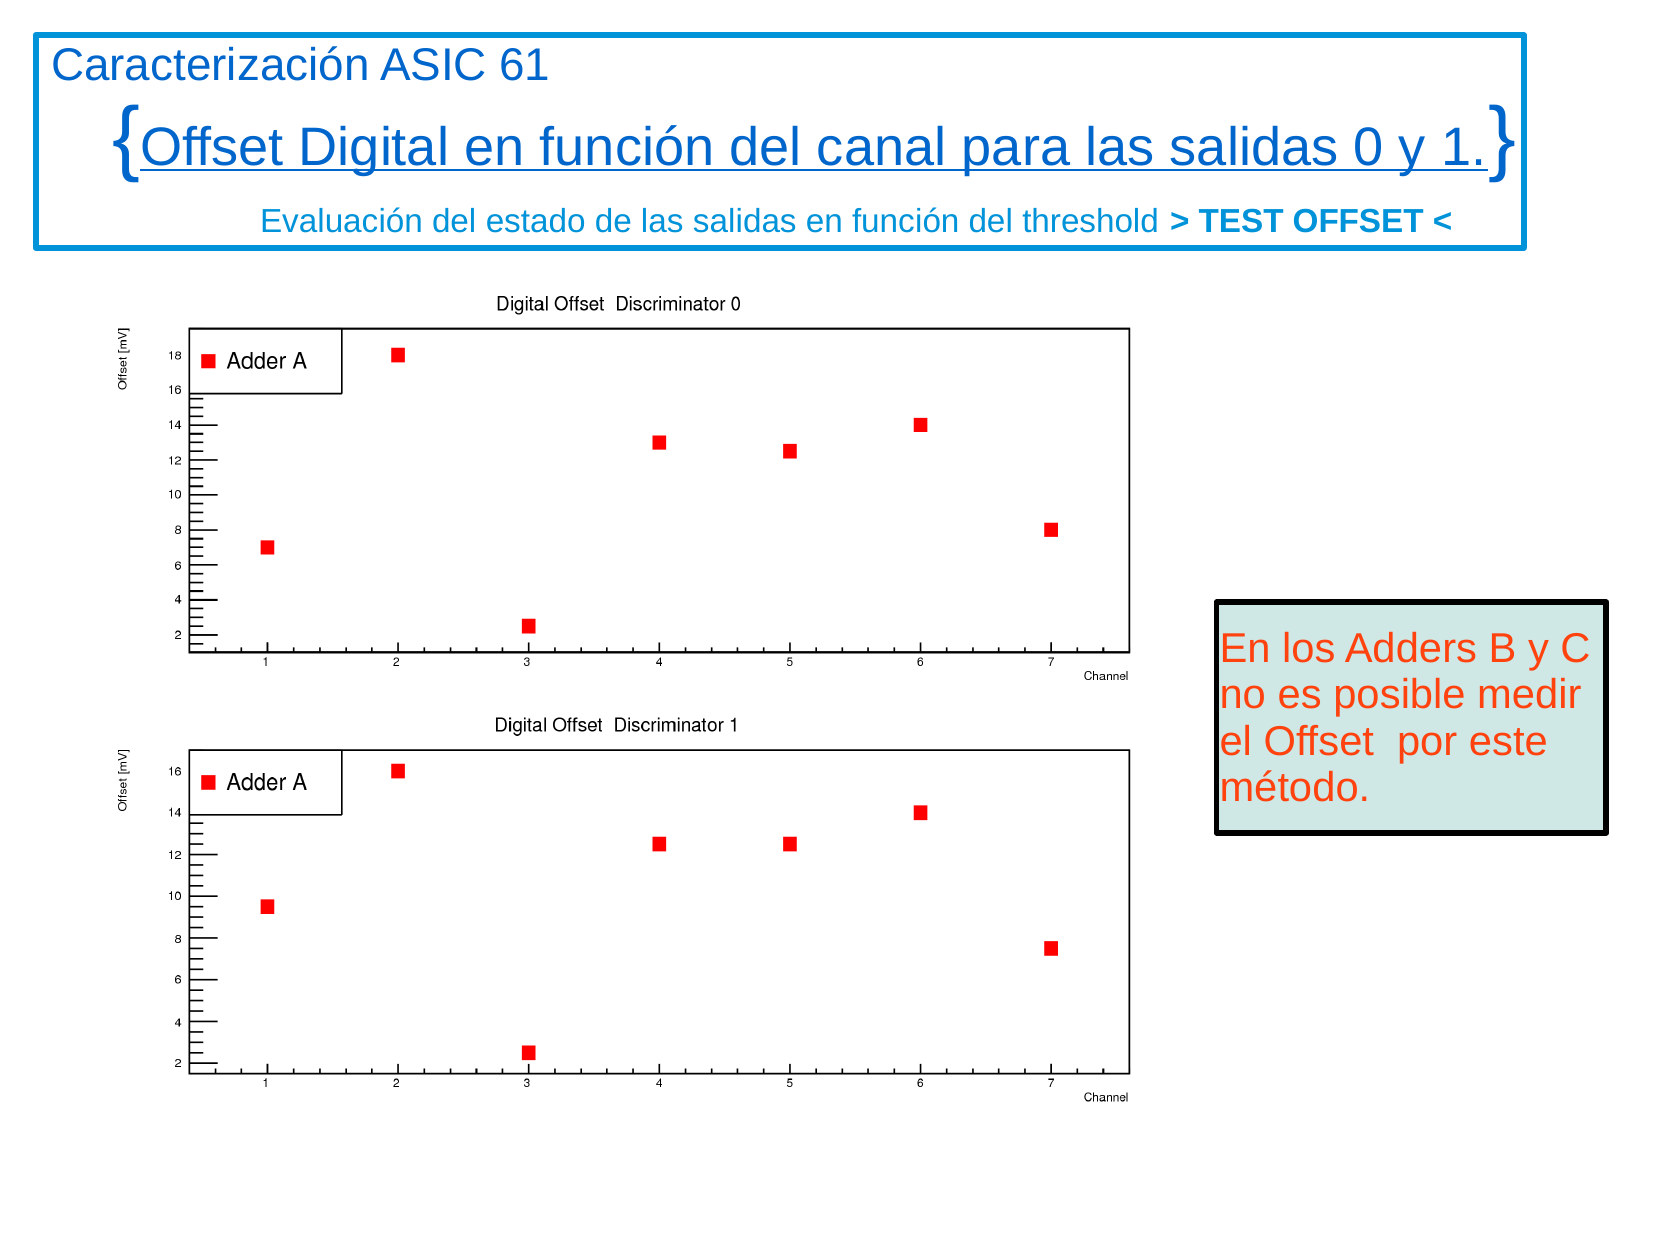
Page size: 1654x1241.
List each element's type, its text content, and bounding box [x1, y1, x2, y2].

title Caracterización ASIC 61 {Offset Digital en función del canal para las salidas 0 y 1.} Evaluación del estado de las salidas en función del threshold > TEST OFFSET < [35, 34, 1524, 248]
picture [0, 236, 1205, 1241]
title En los Adders B y C no es posible medir el Offset por este método. [1216, 602, 1607, 833]
